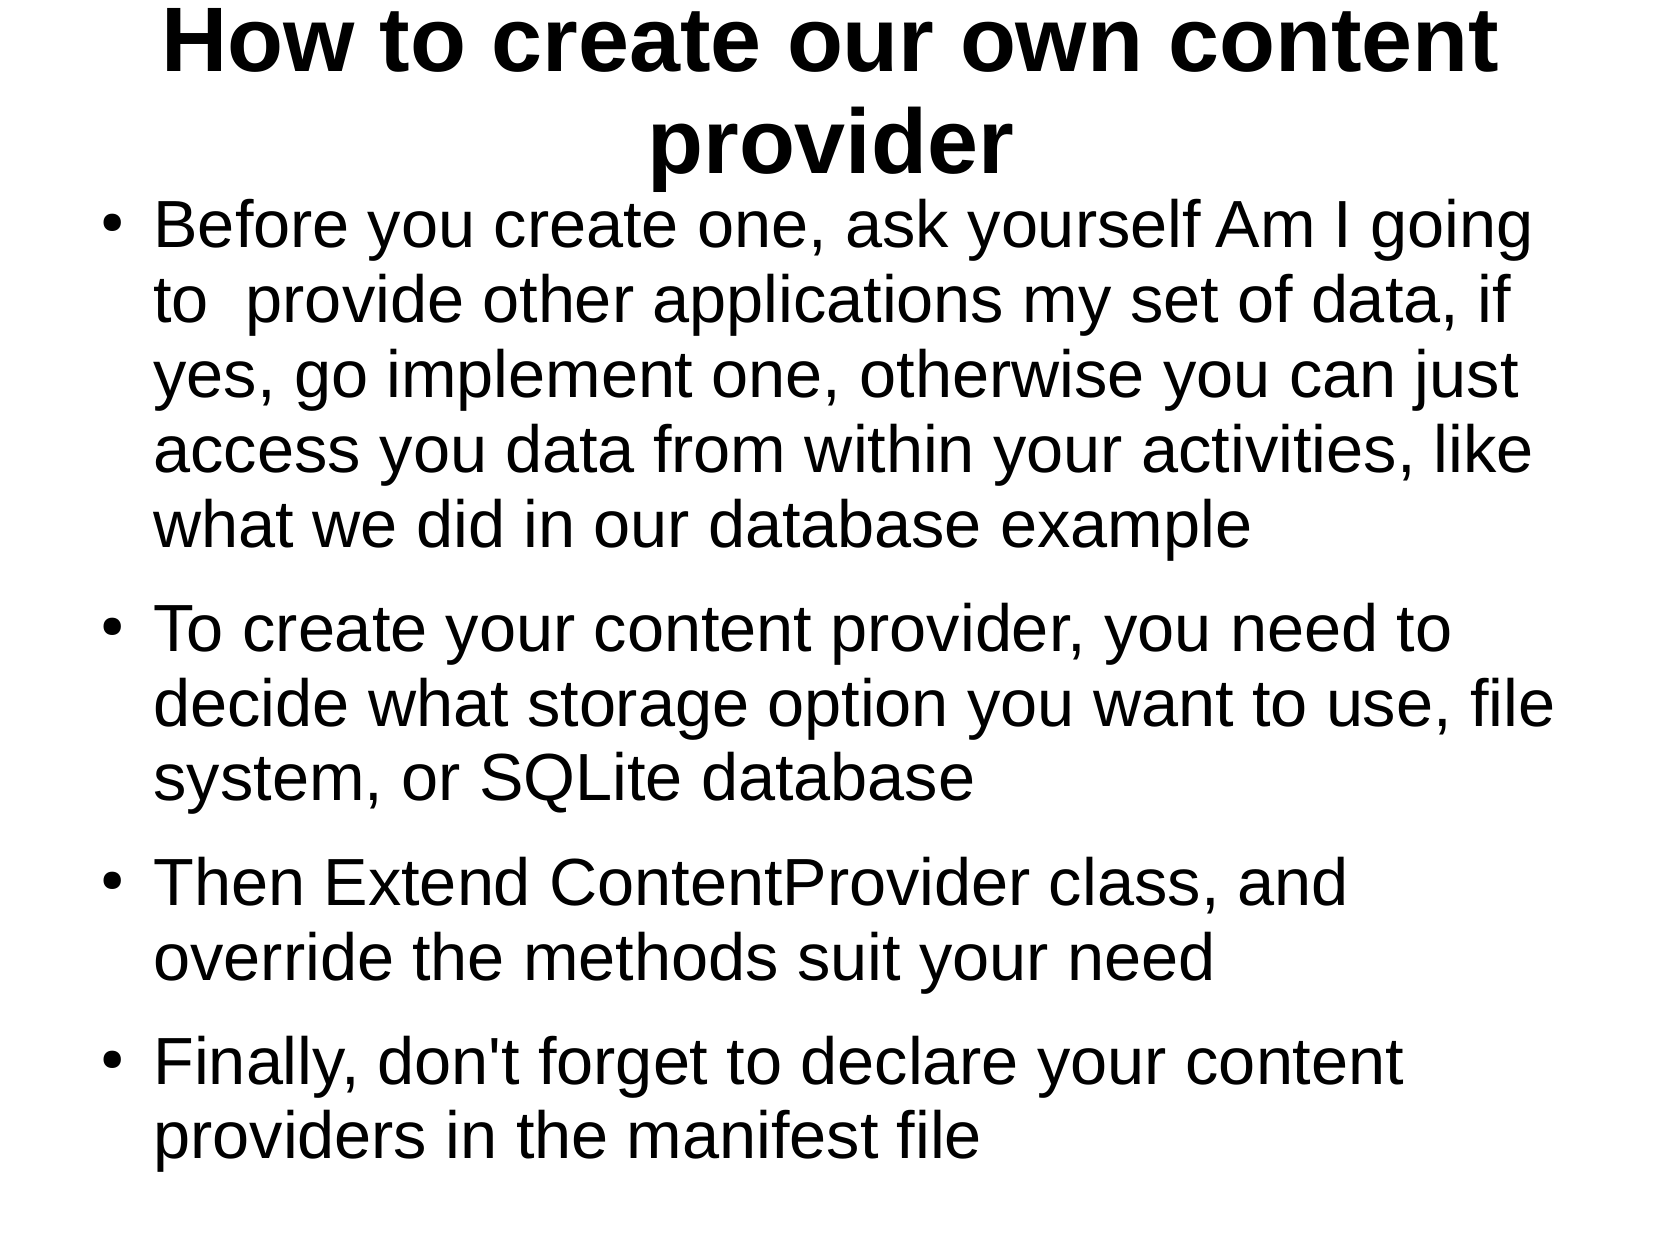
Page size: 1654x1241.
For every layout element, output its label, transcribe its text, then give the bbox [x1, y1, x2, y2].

title How to create our own content provider [86, 0, 1576, 194]
list Before you create one, ask yourself Am I going to provide other applications my set of data, if yes, go implement one, otherwise you can just access you data from within your activities, like what we did in our database example To create your content provider, you need to decide what storage option you want to use, file system, or SQLite database Then Extend ContentProvider class, and override the methods suit your need Finally, don't forget to declare your content providers in the manifest file [82, 187, 1571, 1201]
